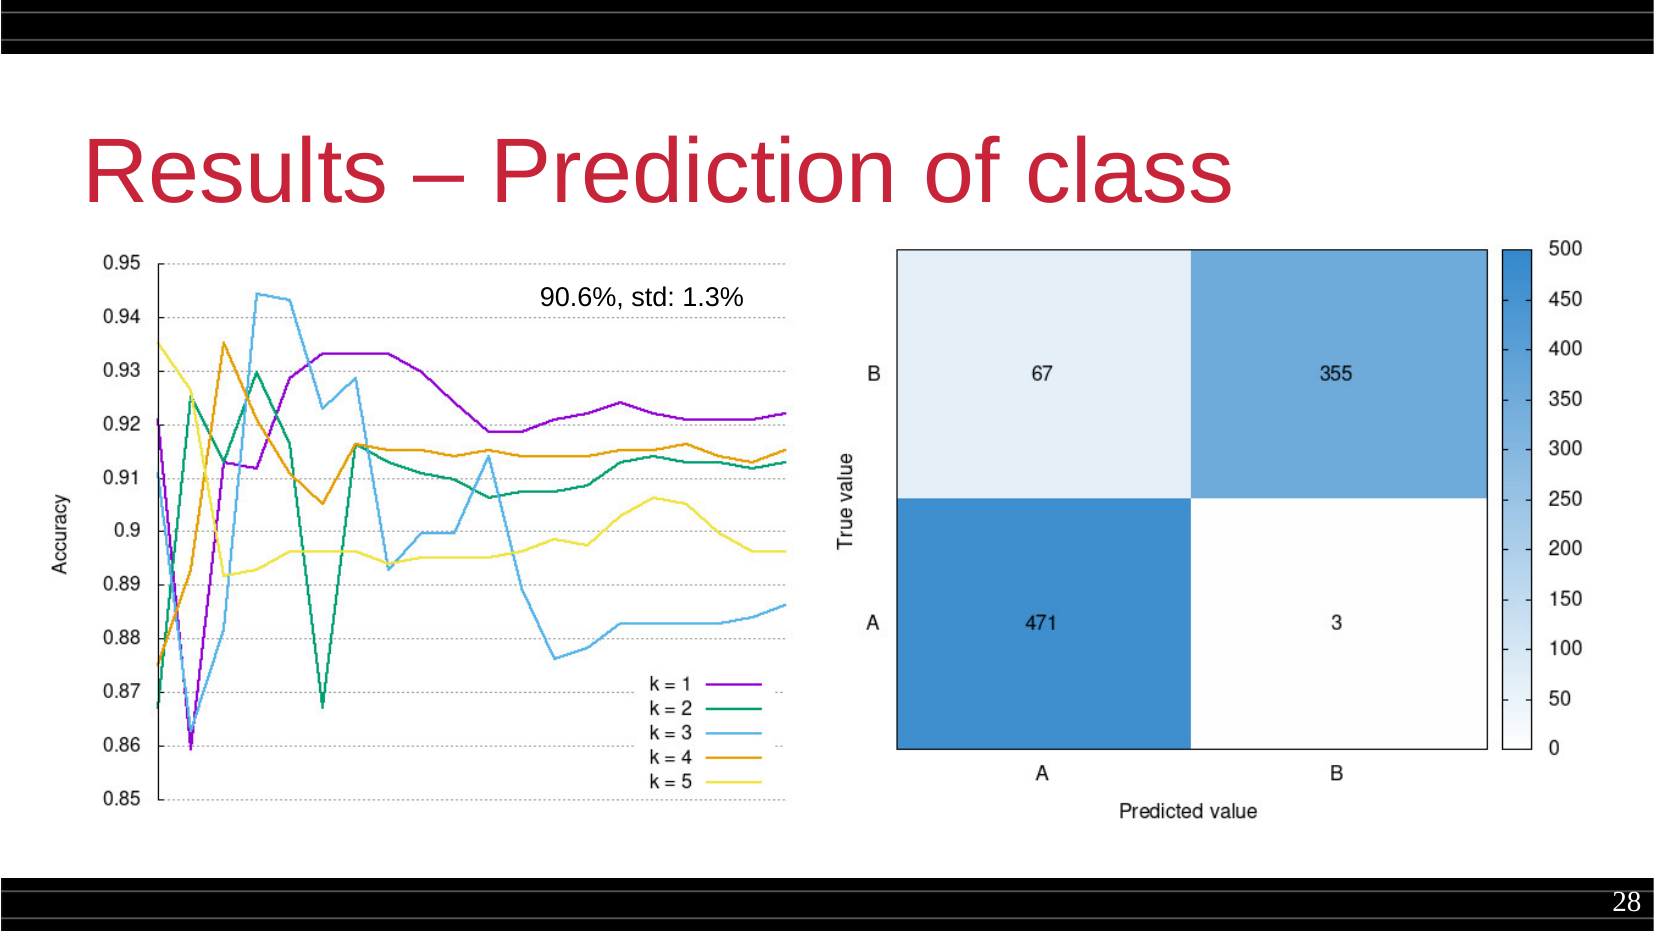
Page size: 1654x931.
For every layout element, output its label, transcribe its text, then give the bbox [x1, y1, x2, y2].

picture [1, 878, 1654, 931]
picture [1, 0, 1654, 54]
picture [42, 239, 823, 826]
title Results – Prediction of class [82, 92, 1571, 249]
text_box 90.6%, std: 1.3% [525, 274, 781, 317]
picture [827, 224, 1636, 831]
